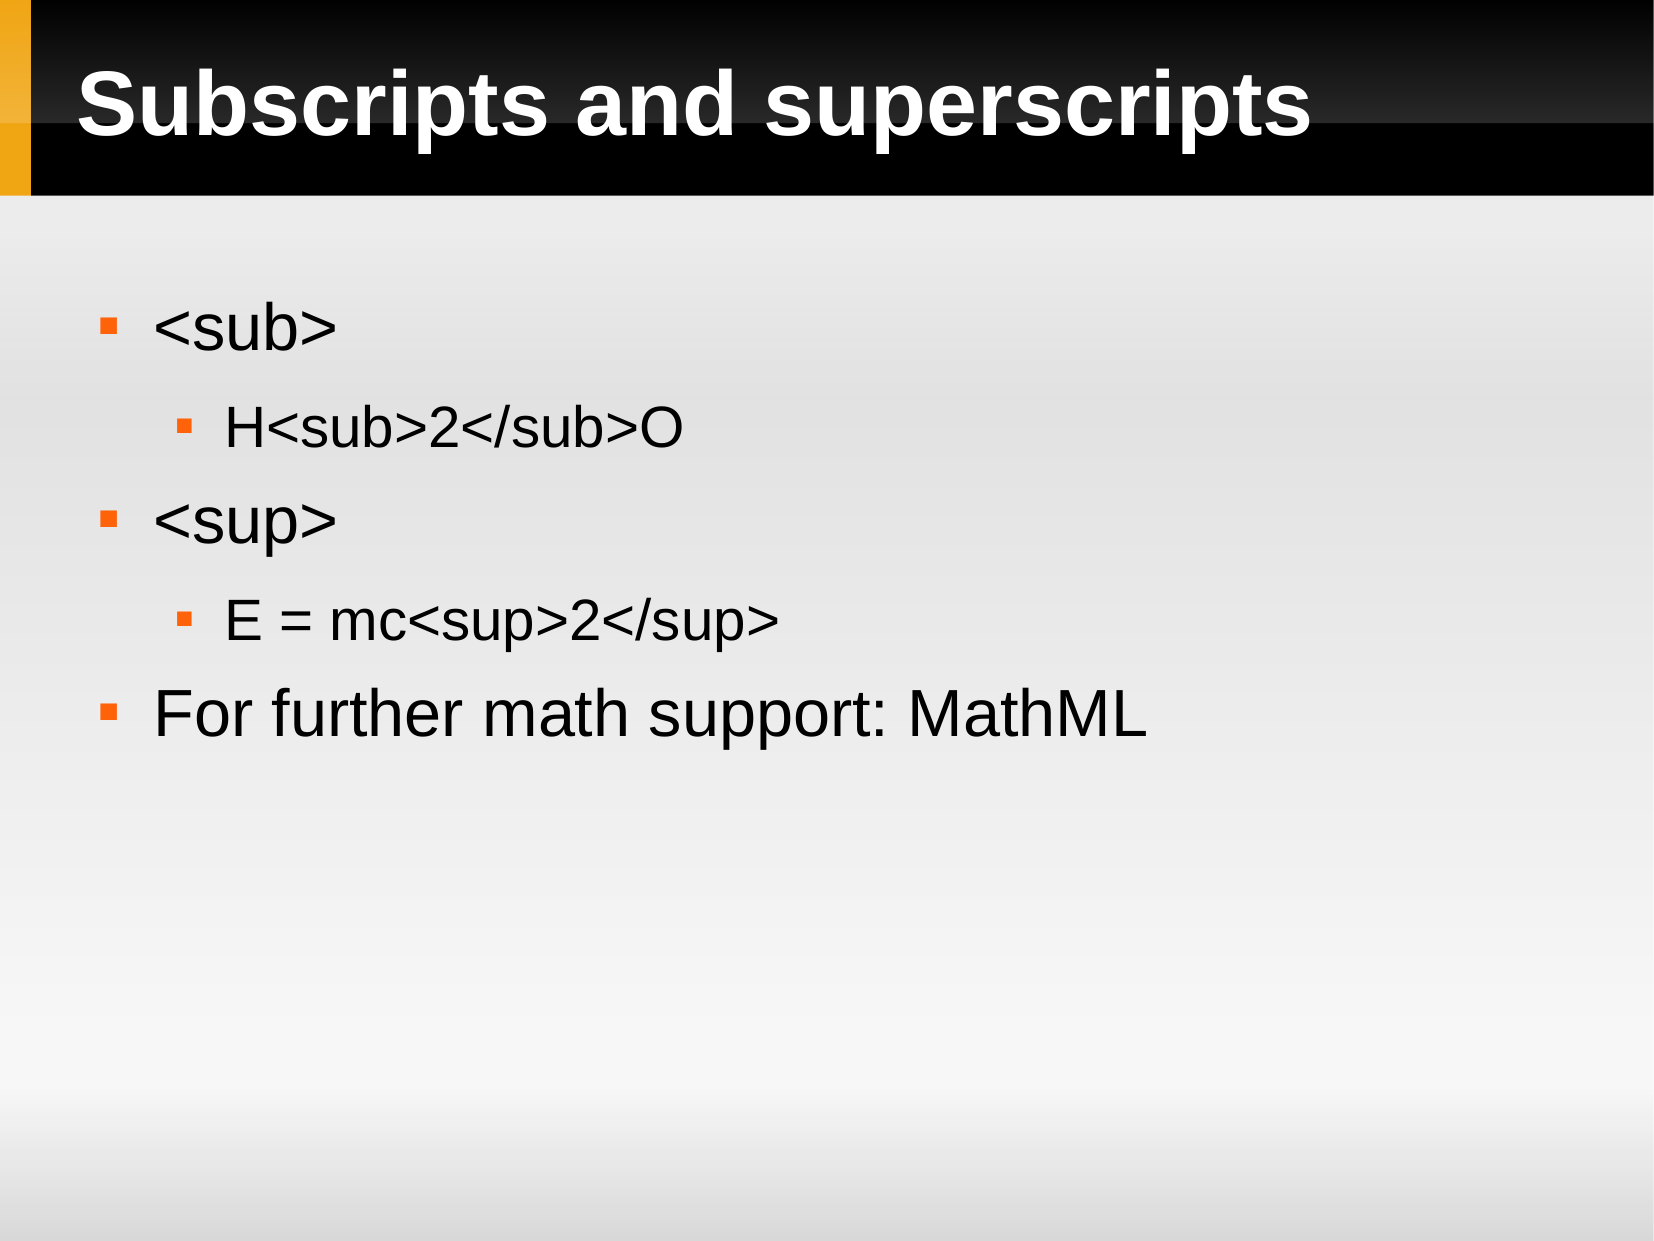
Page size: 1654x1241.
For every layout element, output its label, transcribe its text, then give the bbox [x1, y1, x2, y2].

title Subscripts and superscripts [76, 0, 1565, 208]
list <sub> H<sub>2</sub>O <sup> E = mc<sup>2</sup> For further math support: MathML [82, 290, 1571, 1109]
picture [0, 0, 1654, 1241]
